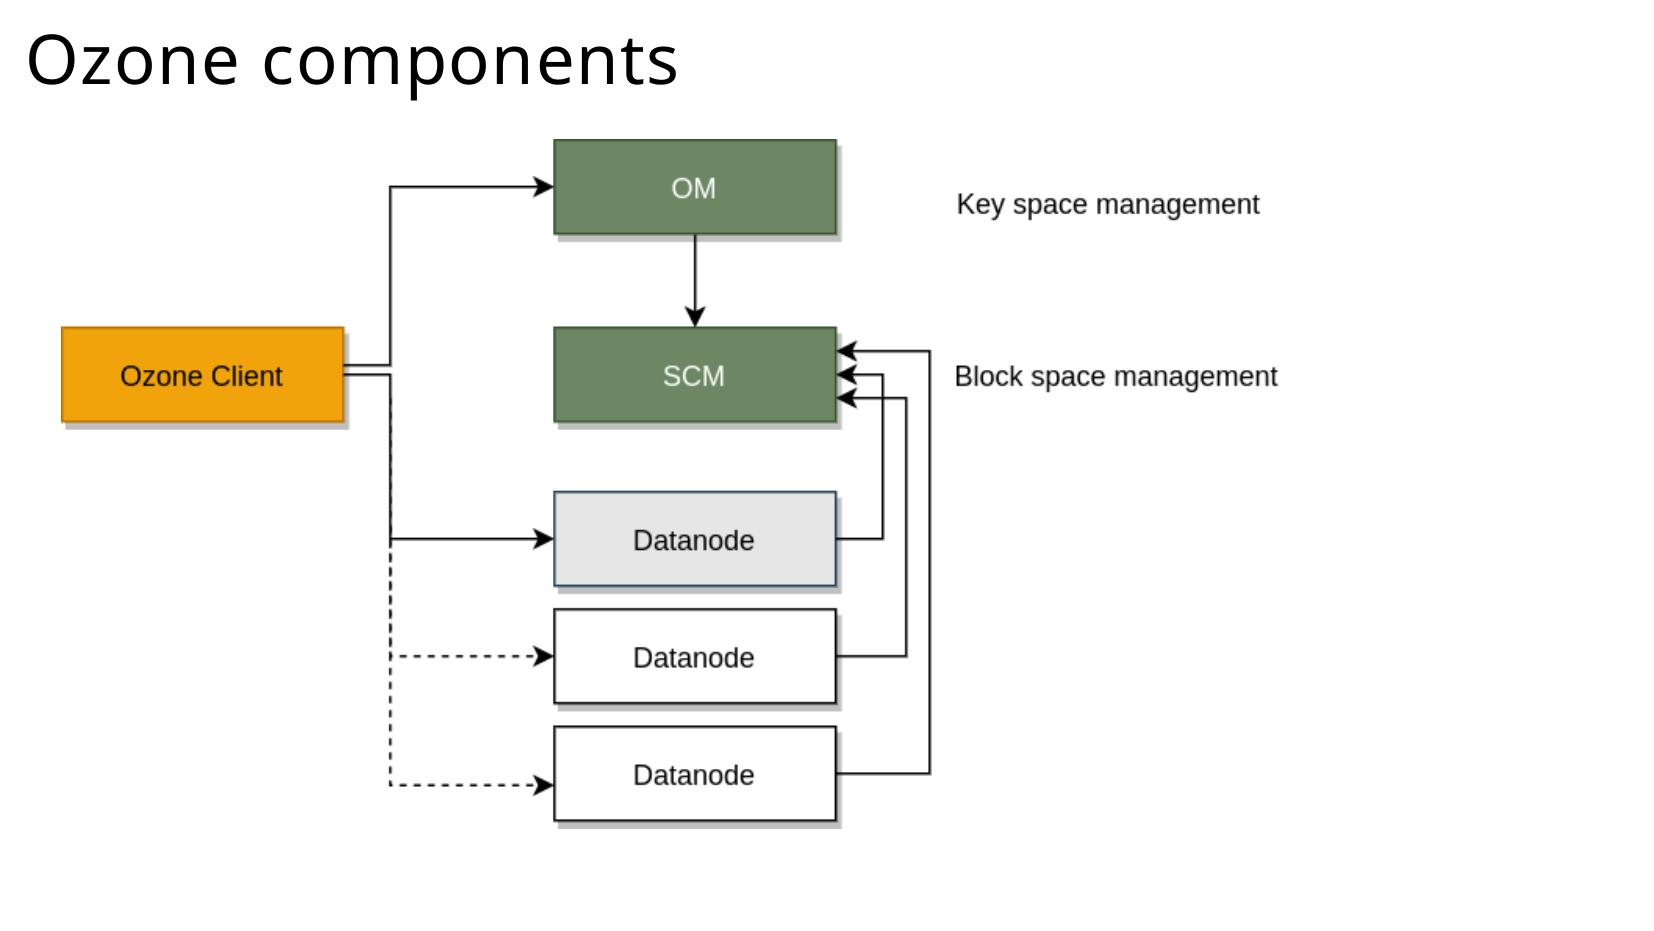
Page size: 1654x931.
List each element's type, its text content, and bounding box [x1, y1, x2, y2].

title Ozone components [25, 0, 1654, 117]
picture [61, 139, 1476, 829]
